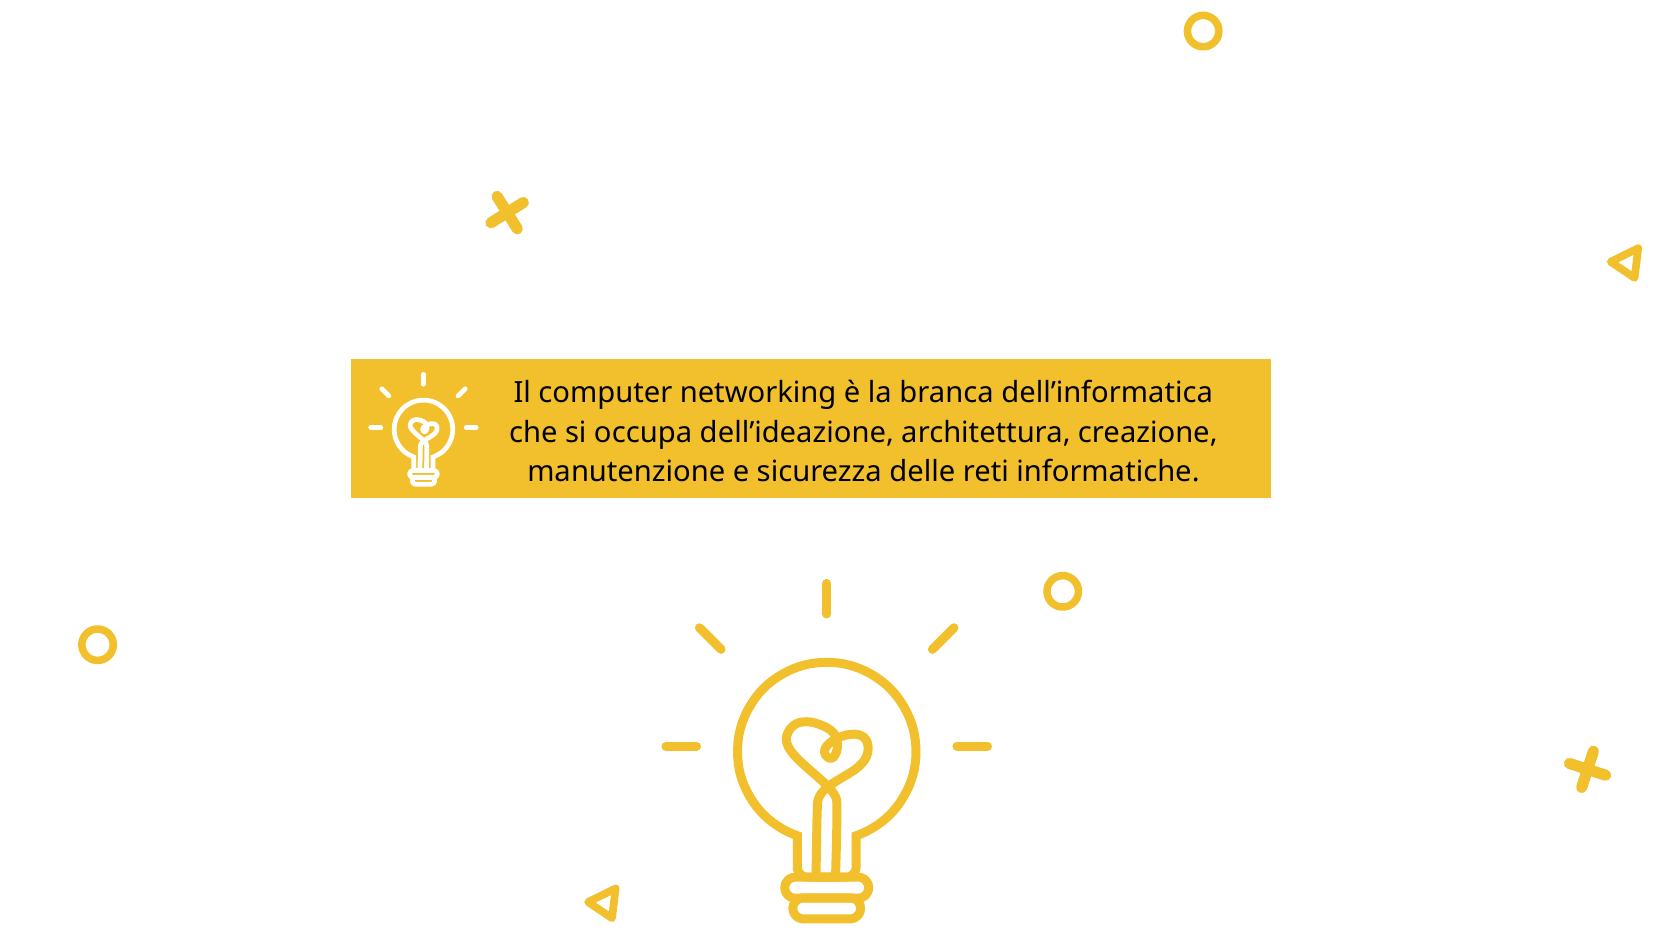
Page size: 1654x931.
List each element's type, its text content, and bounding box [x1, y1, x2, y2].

text_box Il computer networking è la branca dell’informatica che si occupa dell’ideazione, architettura, creazione, manutenzione e sicurezza delle reti informatiche. [487, 339, 1241, 523]
